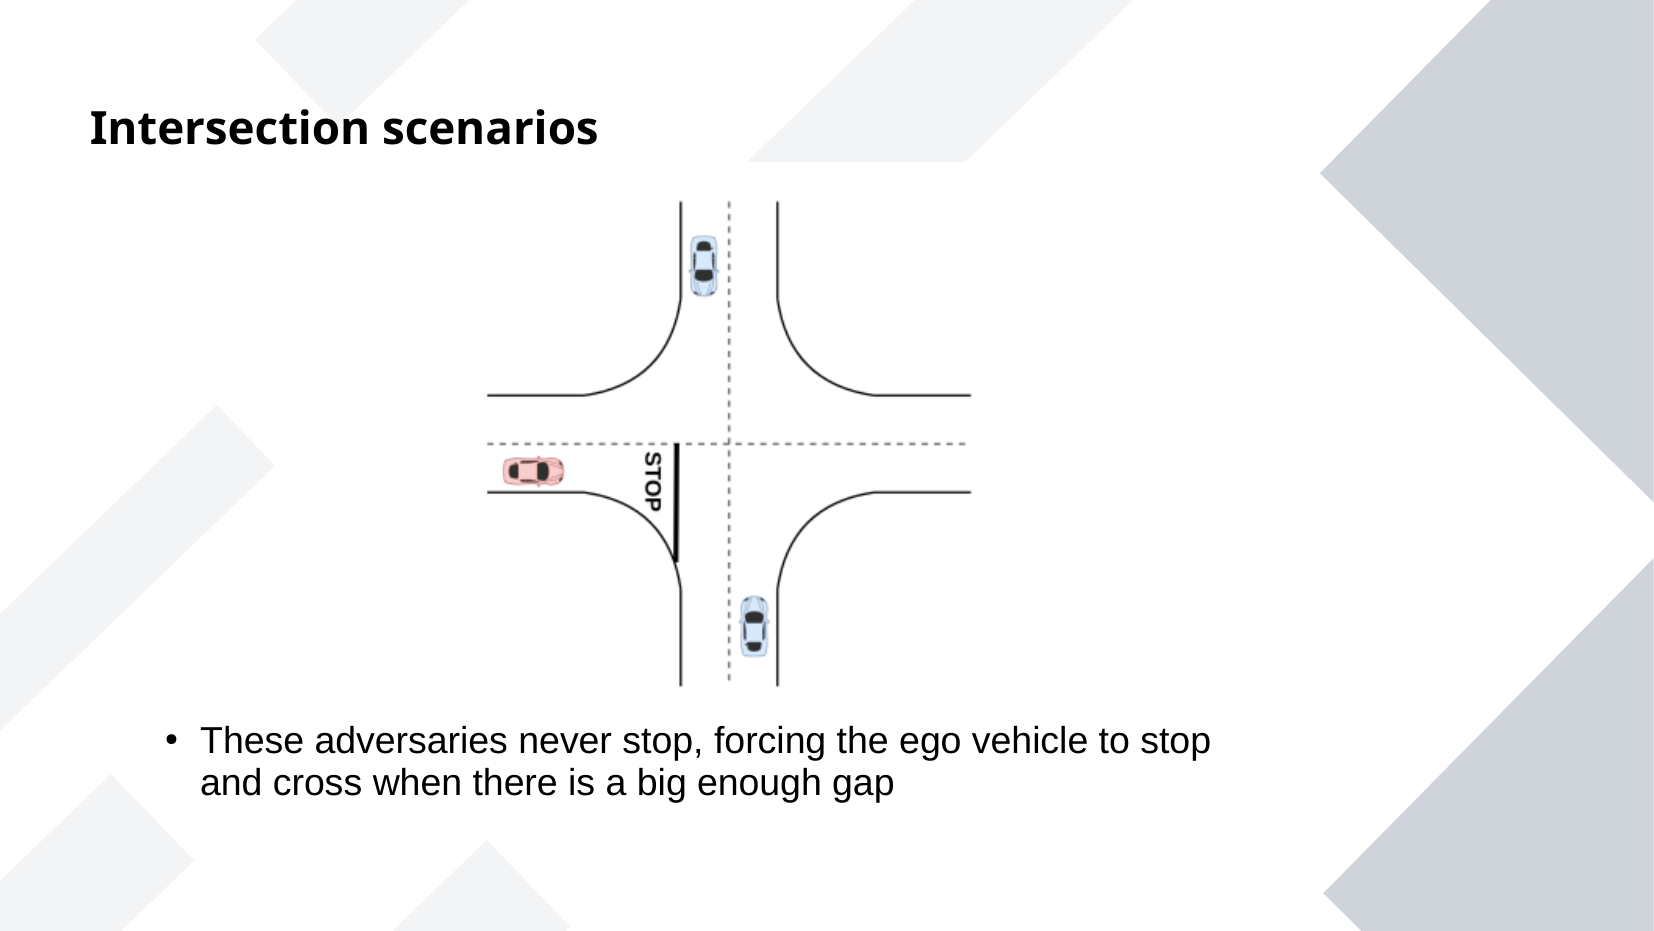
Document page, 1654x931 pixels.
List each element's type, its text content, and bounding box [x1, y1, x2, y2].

text_box These adversaries never stop, forcing the ego vehicle to stop and cross when there is a big enough gap [150, 712, 1264, 812]
text_box Intersection scenarios [75, 87, 1418, 263]
picture [450, 162, 997, 712]
